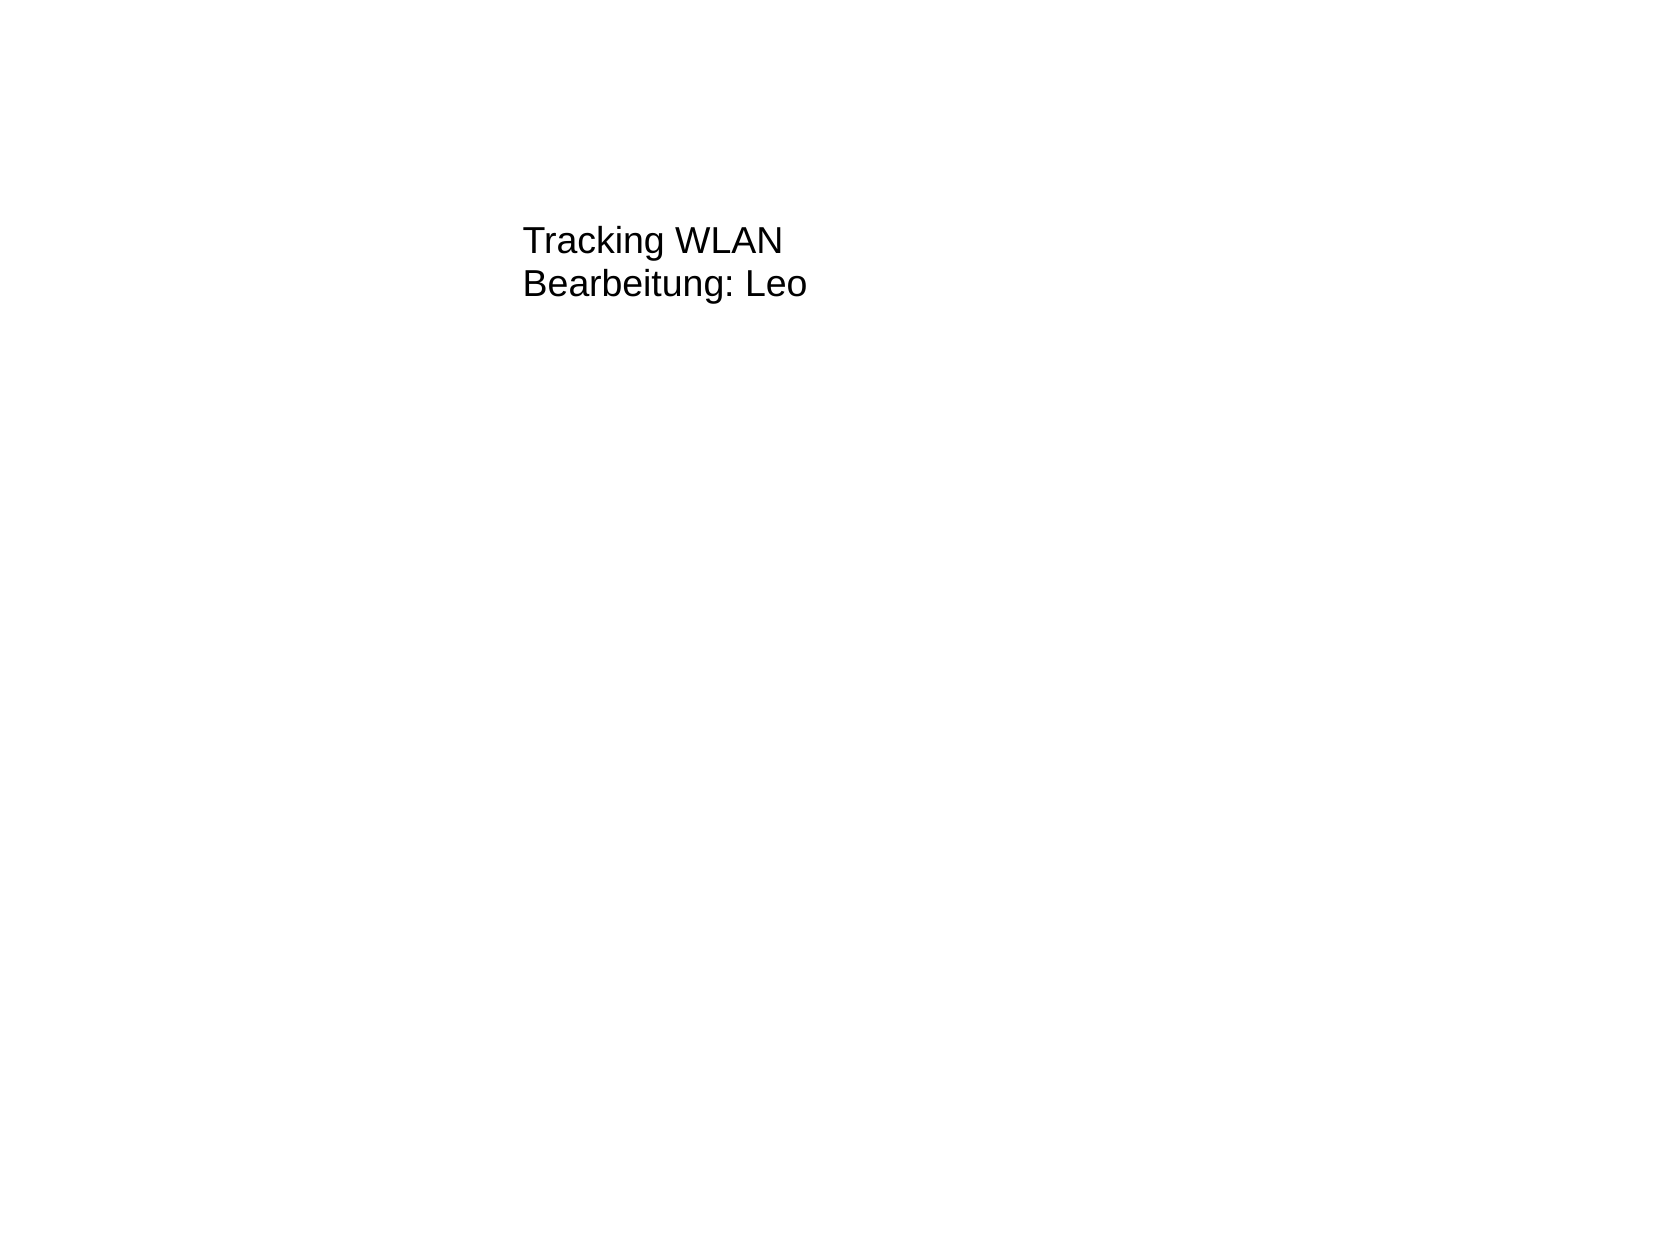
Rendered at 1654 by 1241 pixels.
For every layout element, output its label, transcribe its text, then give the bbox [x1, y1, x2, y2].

text_box Tracking WLAN Bearbeitung: Leo [507, 212, 823, 312]
